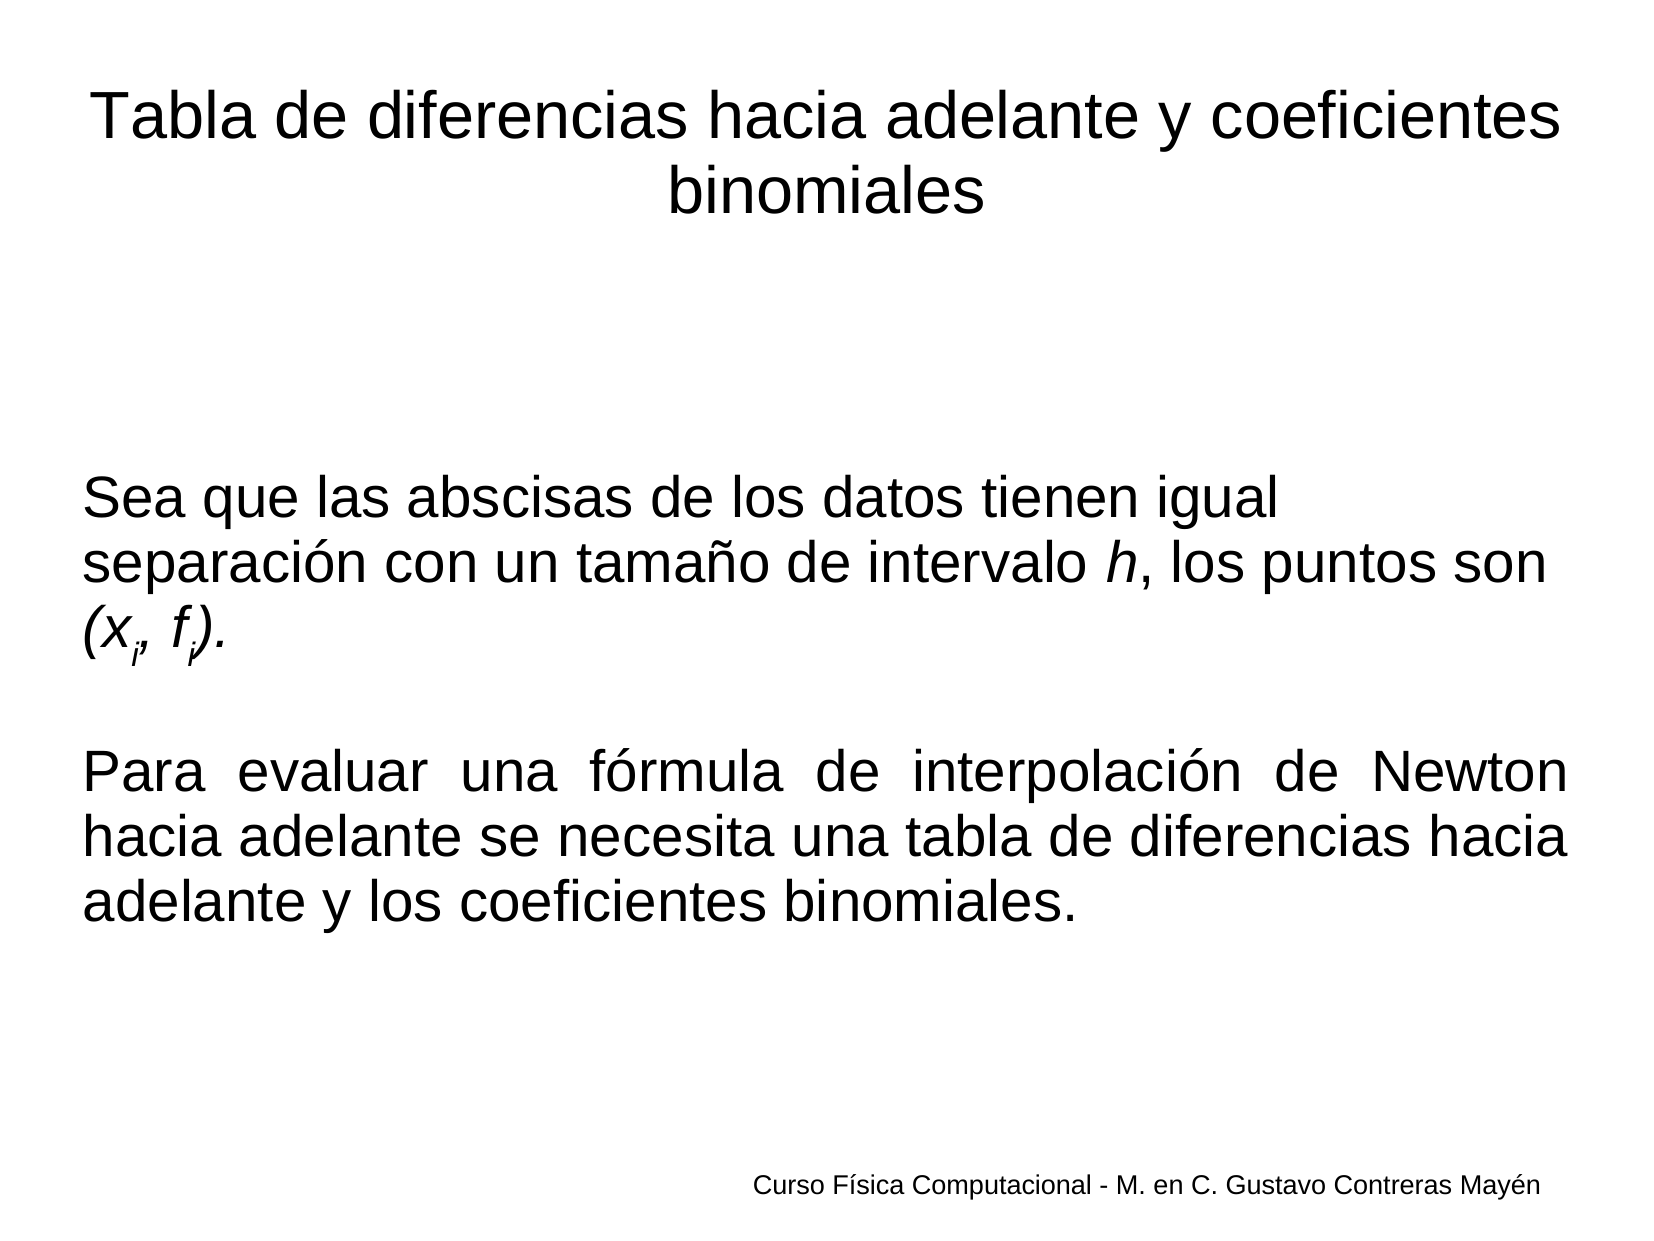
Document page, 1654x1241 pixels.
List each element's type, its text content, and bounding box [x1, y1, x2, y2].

subtitle Sea que las abscisas de los datos tienen igual separación con un tamaño de intervalo h, los puntos son (xi, fi). Para evaluar una fórmula de interpolación de Newton hacia adelante se necesita una tabla de diferencias hacia adelante y los coeficientes binomiales. [82, 290, 1571, 1109]
title Tabla de diferencias hacia adelante y coeficientes binomiales [82, 49, 1571, 257]
